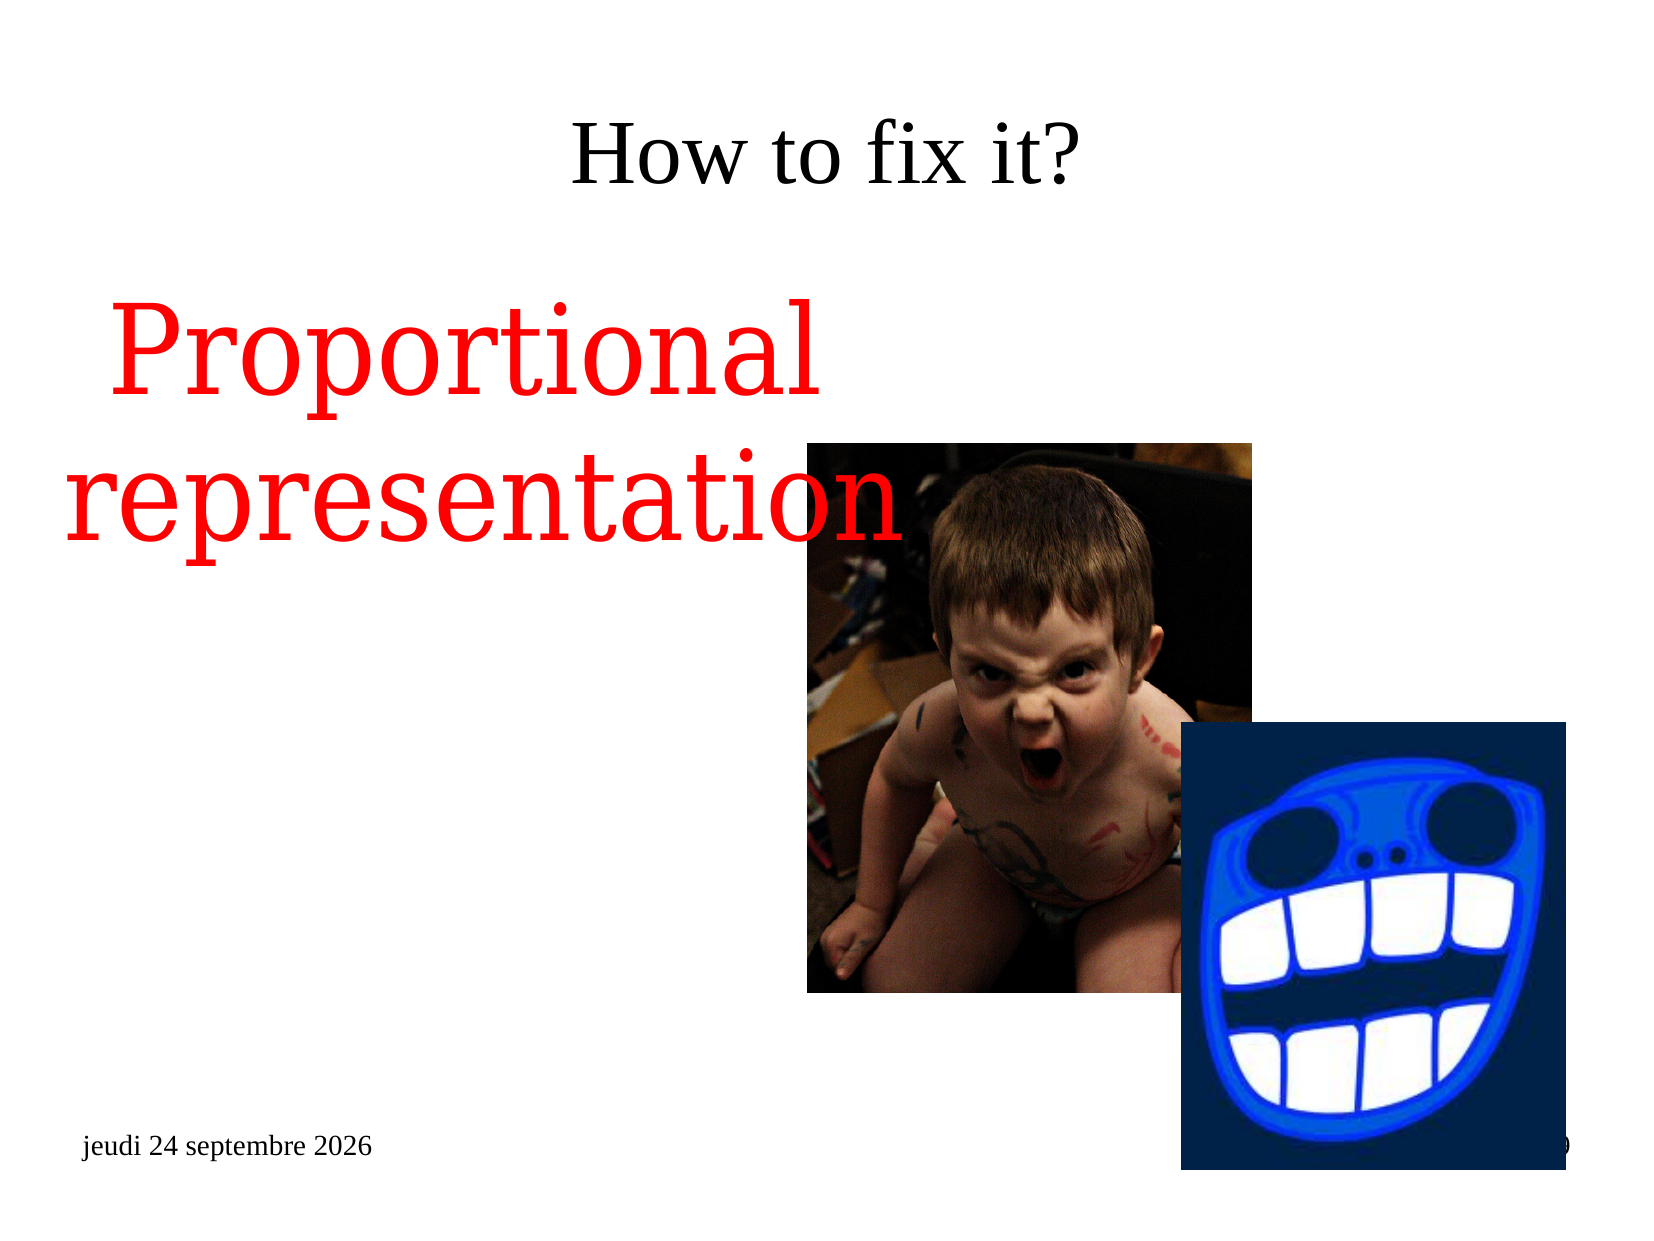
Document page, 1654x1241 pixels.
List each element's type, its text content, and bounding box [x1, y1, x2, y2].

subtitle Proportional representation [63, 236, 1052, 612]
title How to fix it? [82, 49, 1571, 257]
picture [807, 443, 1566, 1170]
